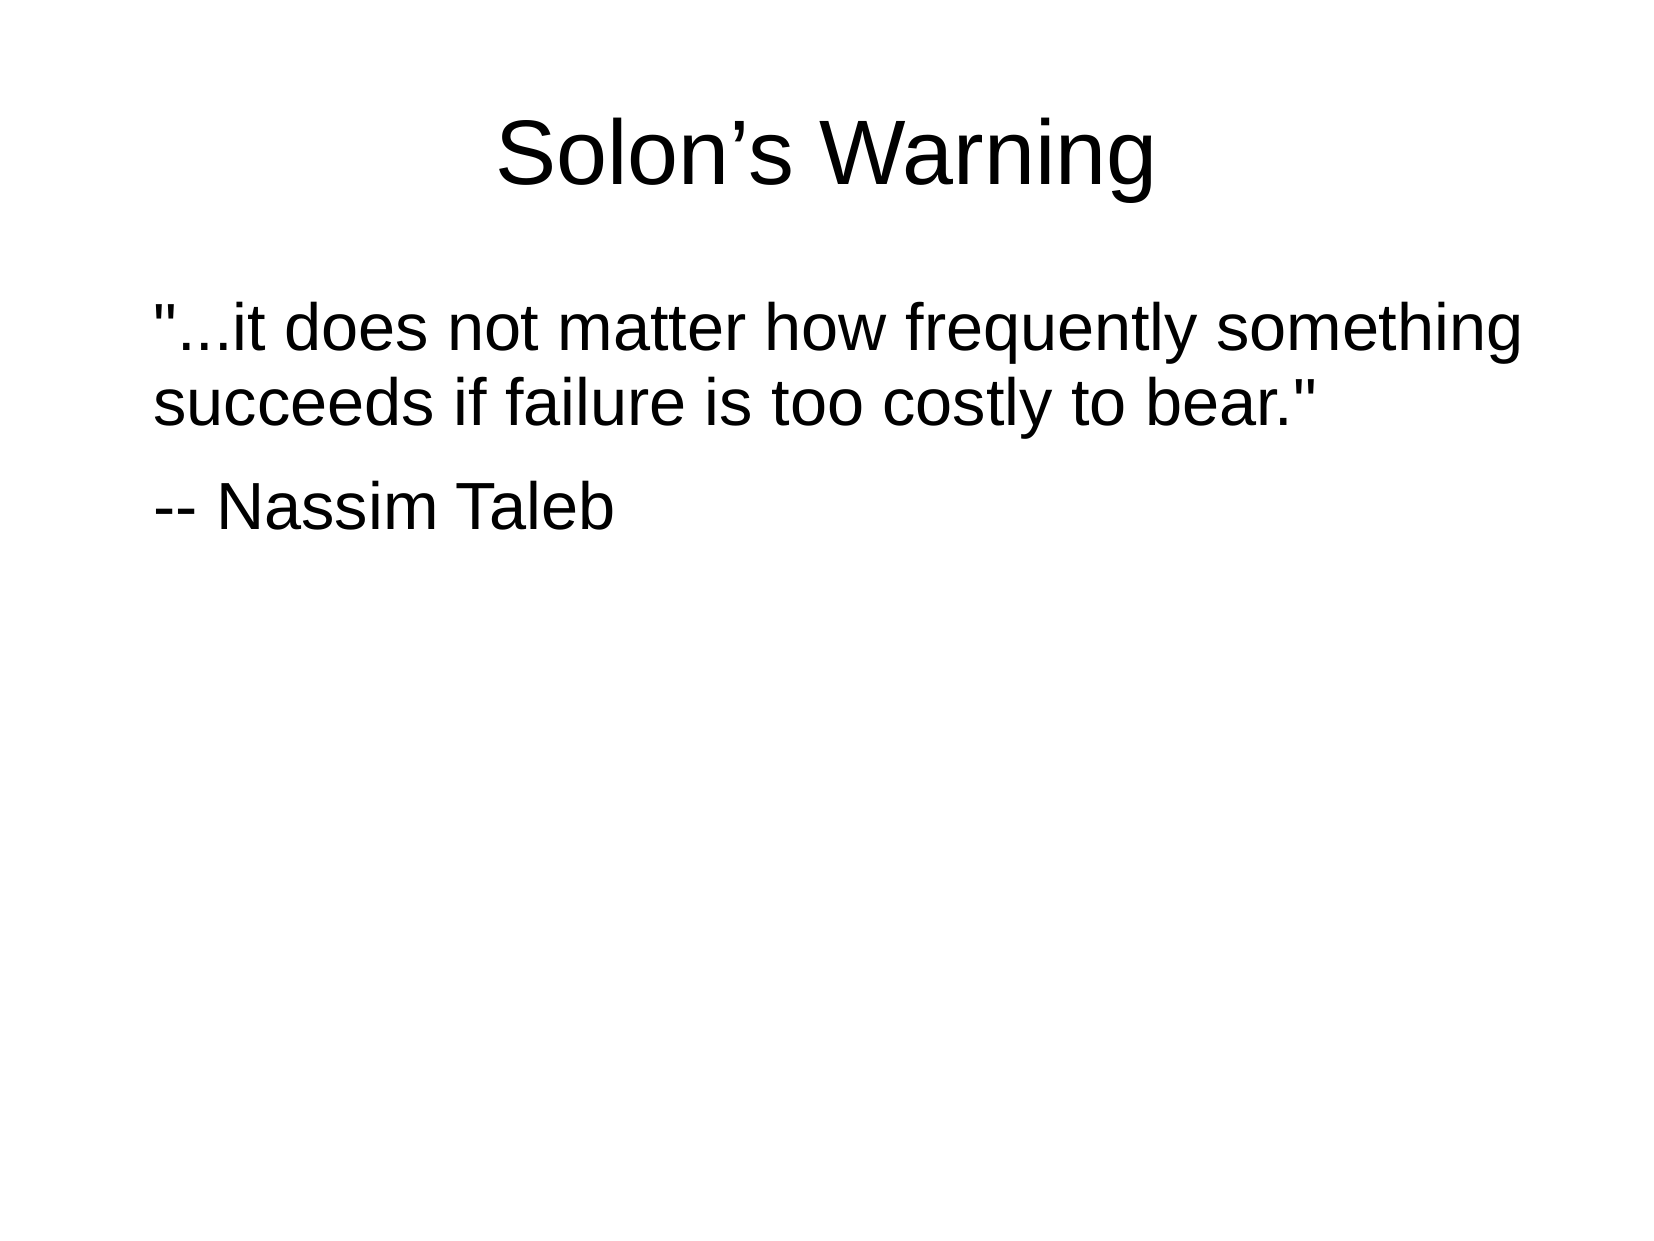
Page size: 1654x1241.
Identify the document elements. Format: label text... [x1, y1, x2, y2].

title Solon’s Warning [82, 49, 1571, 257]
list "...it does not matter how frequently something succeeds if failure is too costly to bear." -- Nassim Taleb [82, 290, 1571, 1010]
